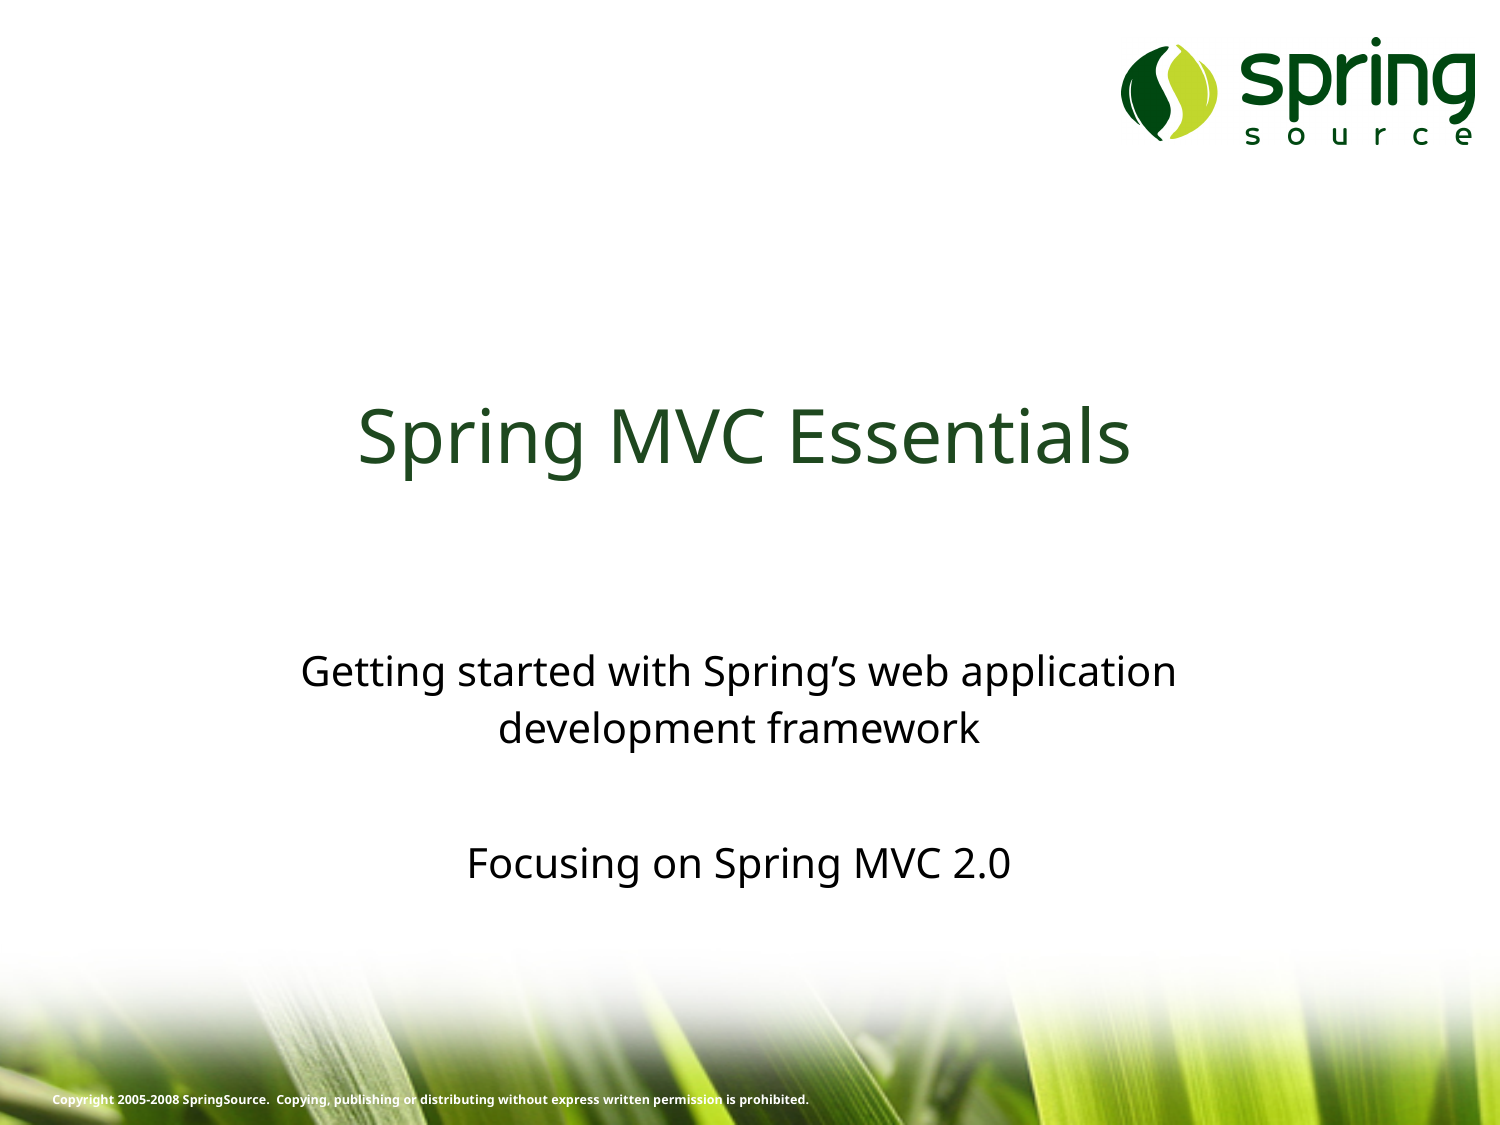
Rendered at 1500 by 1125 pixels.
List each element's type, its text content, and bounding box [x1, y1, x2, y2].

subtitle Getting started with Spring’s web application development framework Focusing on Spring MVC 2.0 [214, 499, 1265, 861]
picture [0, 944, 1500, 1125]
picture [1121, 37, 1475, 145]
title Spring MVC Essentials [107, 340, 1383, 529]
